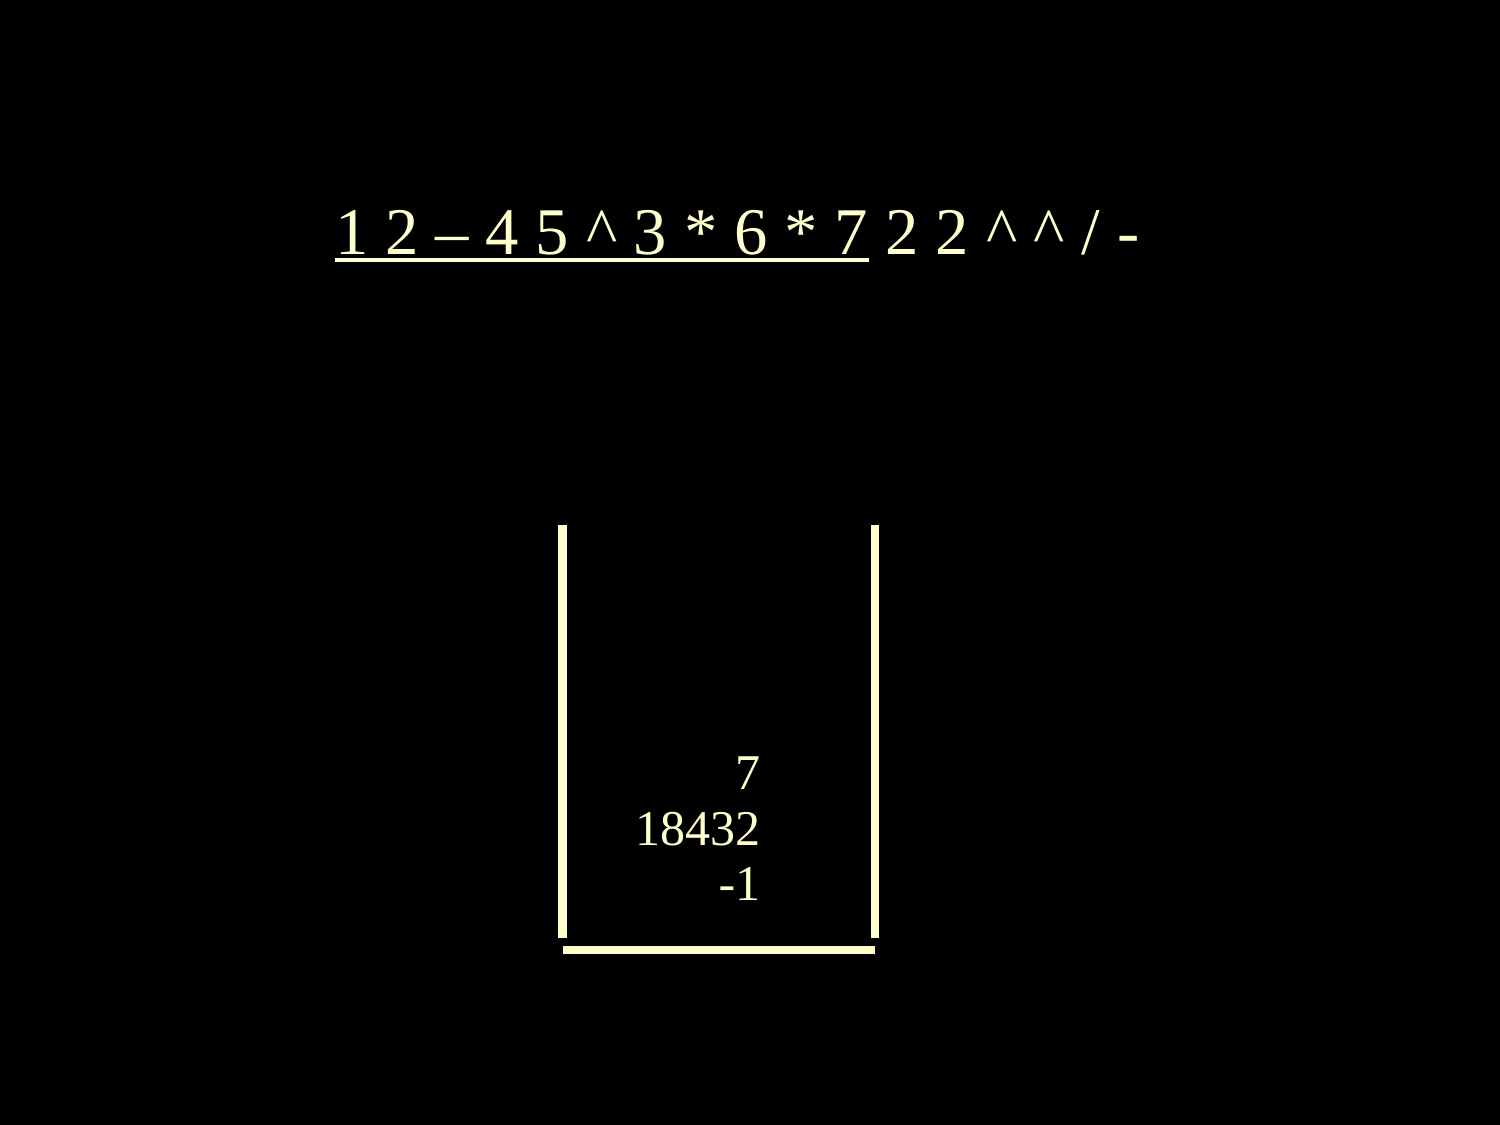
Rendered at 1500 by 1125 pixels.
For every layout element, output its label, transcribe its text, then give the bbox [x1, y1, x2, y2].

text_box 7 18432 -1 [599, 737, 775, 919]
text_box 1 2 – 4 5 ^ 3 * 6 * 7 2 2 ^ ^ / - [320, 187, 1155, 277]
